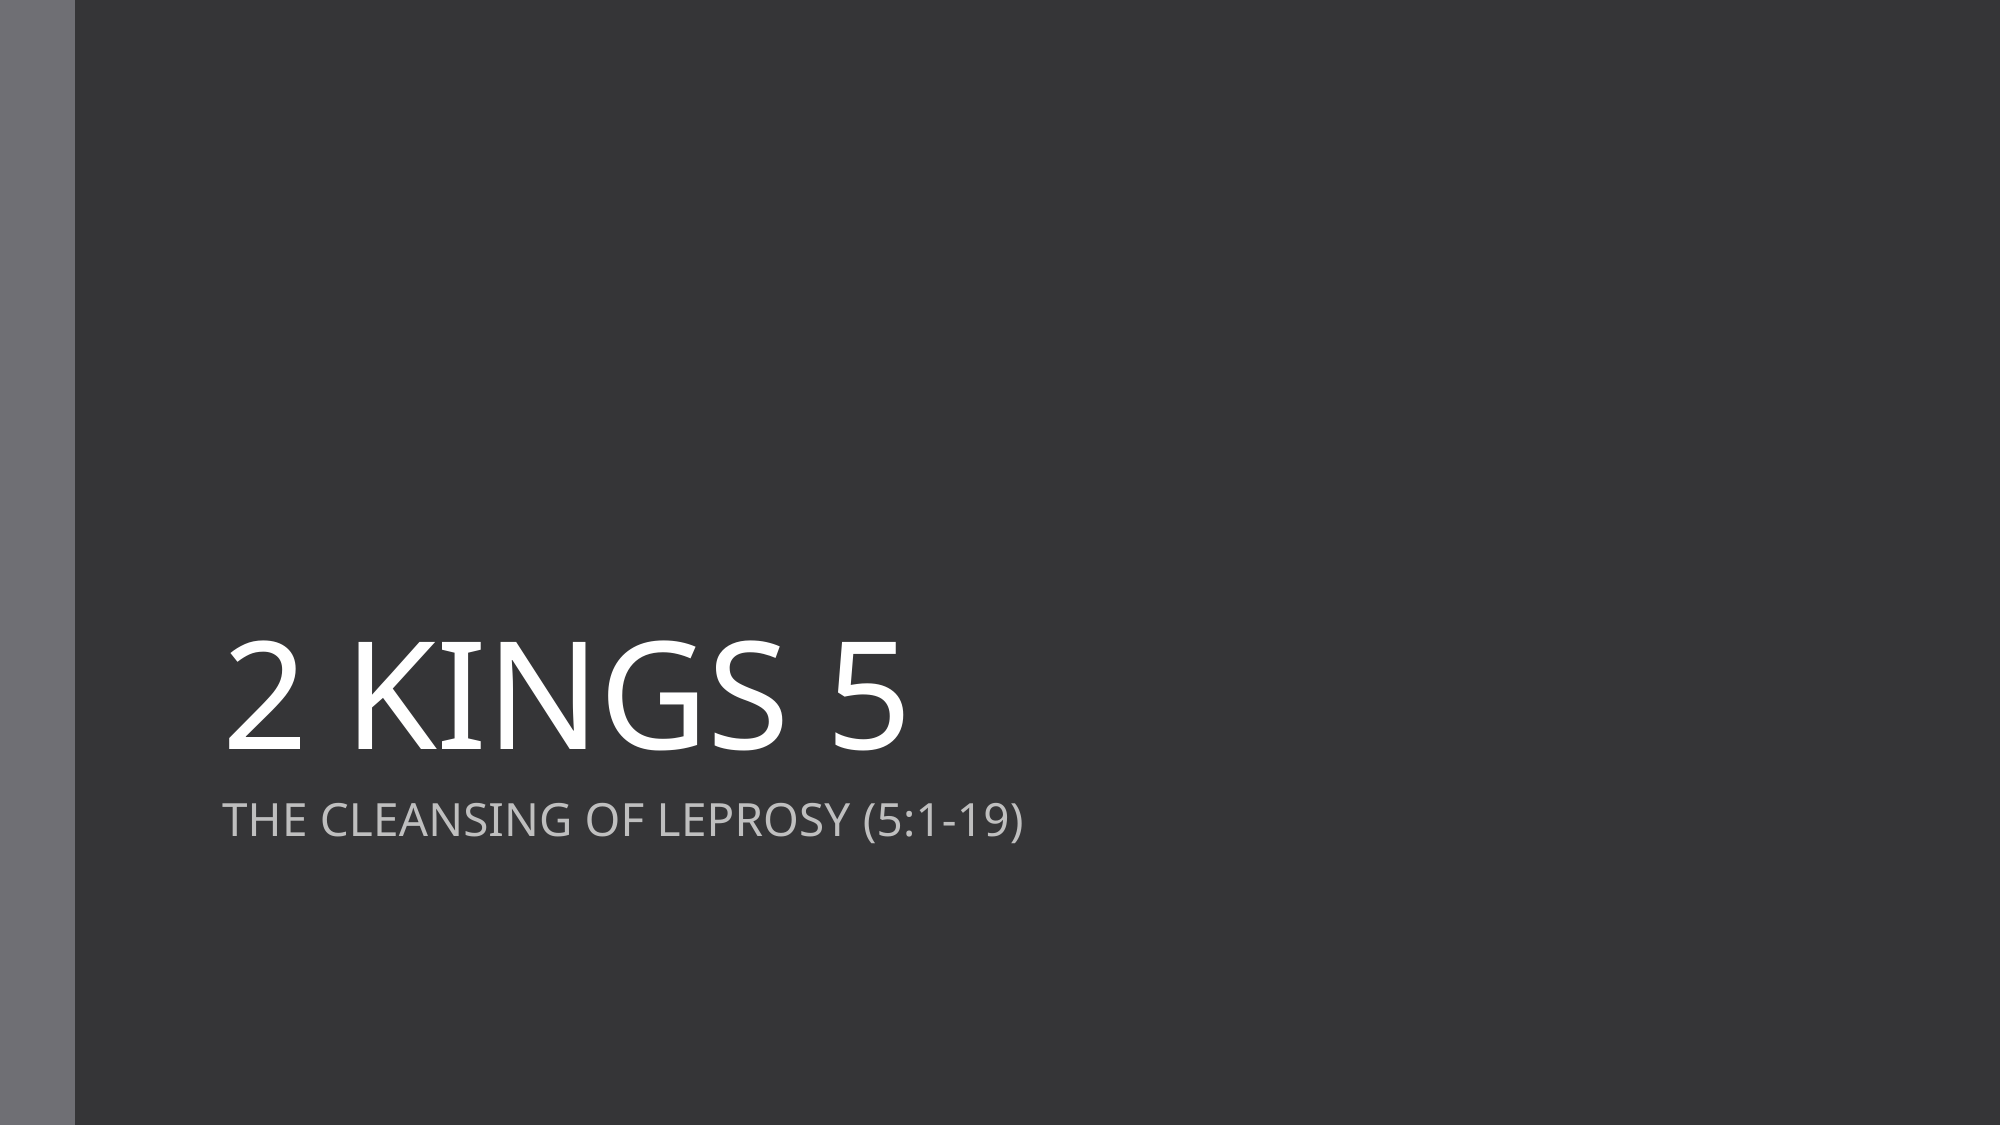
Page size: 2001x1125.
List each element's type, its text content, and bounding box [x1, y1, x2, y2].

subtitle THE CLEANSING OF LEPROSY (5:1-19) [206, 787, 1752, 1066]
title 2 KINGS 5 [206, 124, 1752, 787]
